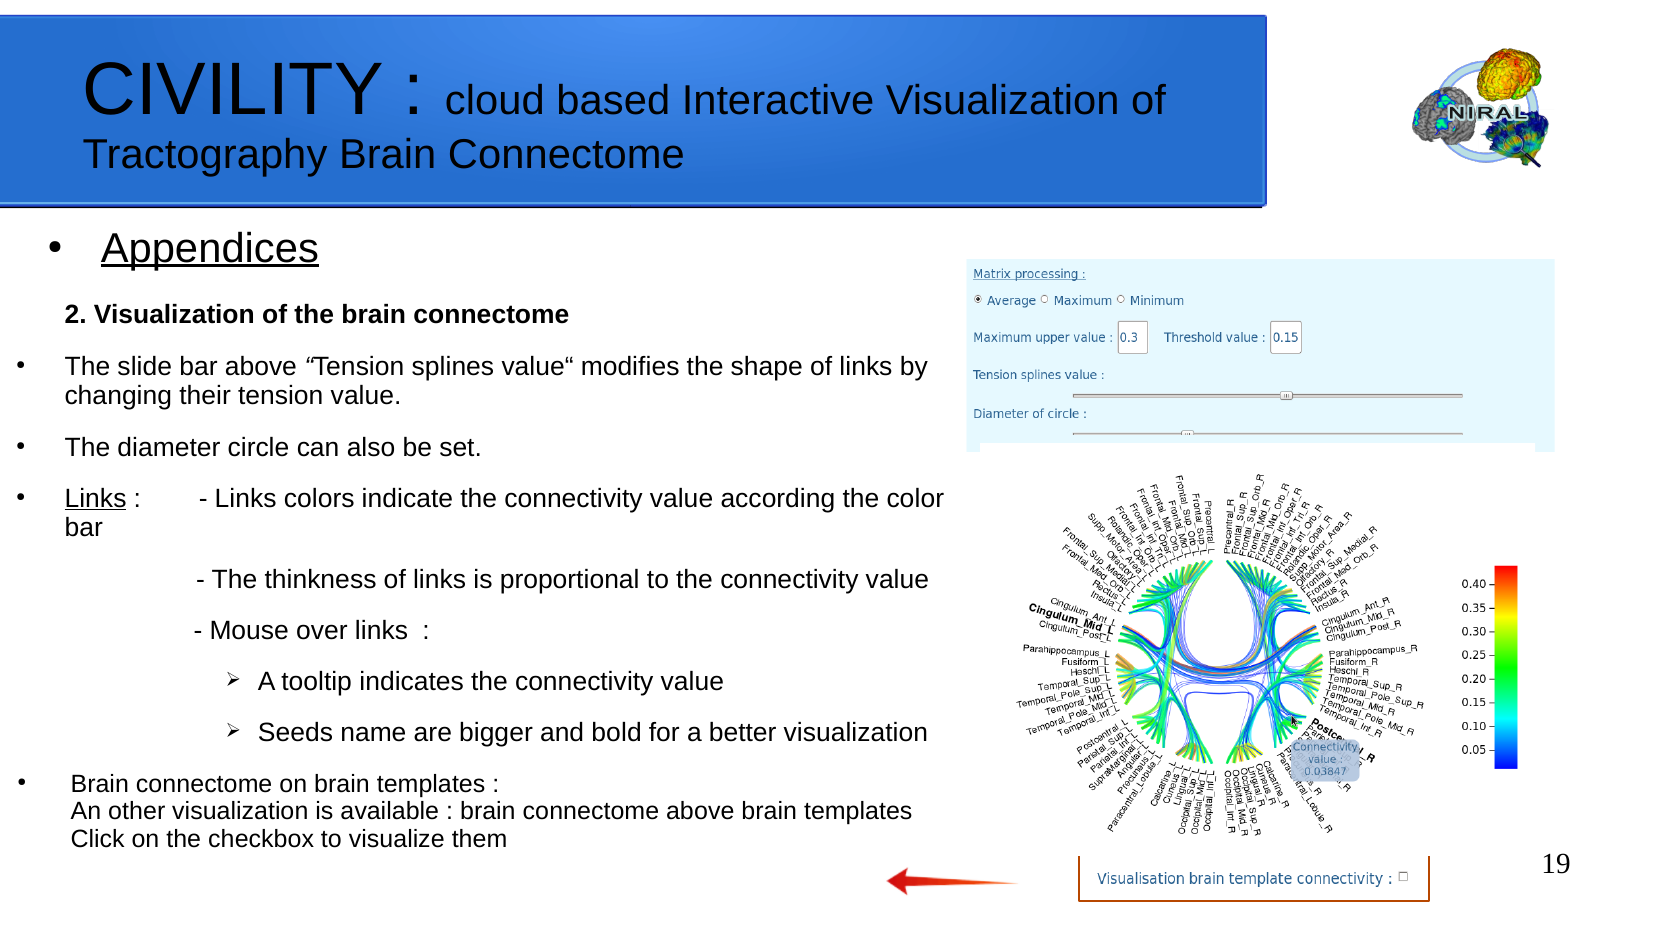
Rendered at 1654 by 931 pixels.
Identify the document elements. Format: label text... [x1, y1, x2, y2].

text_box 2. Visualization of the brain connectome The slide bar above “Tension splines value“ modifies the shape of links by changing their tension value. The diameter circle can also be set. Links : - Links colors indicate the connectivity value according the color bar - The thinkness of links is proportional to the connectivity value - Mouse over links : A tooltip indicates the connectivity value Seeds name are bigger and bold for a better visualization [0, 300, 980, 751]
list Appendices [30, 224, 788, 300]
picture [960, 255, 1555, 901]
picture [1395, 21, 1576, 196]
text_box Brain connectome on brain templates : An other visualization is available : brain connectome above brain templates Click on the checkbox to visualize them [0, 761, 1021, 931]
picture [0, 13, 1270, 212]
title CIVILITY : cloud based Interactive Visualization of Tractography Brain Connectome [82, 35, 1235, 189]
